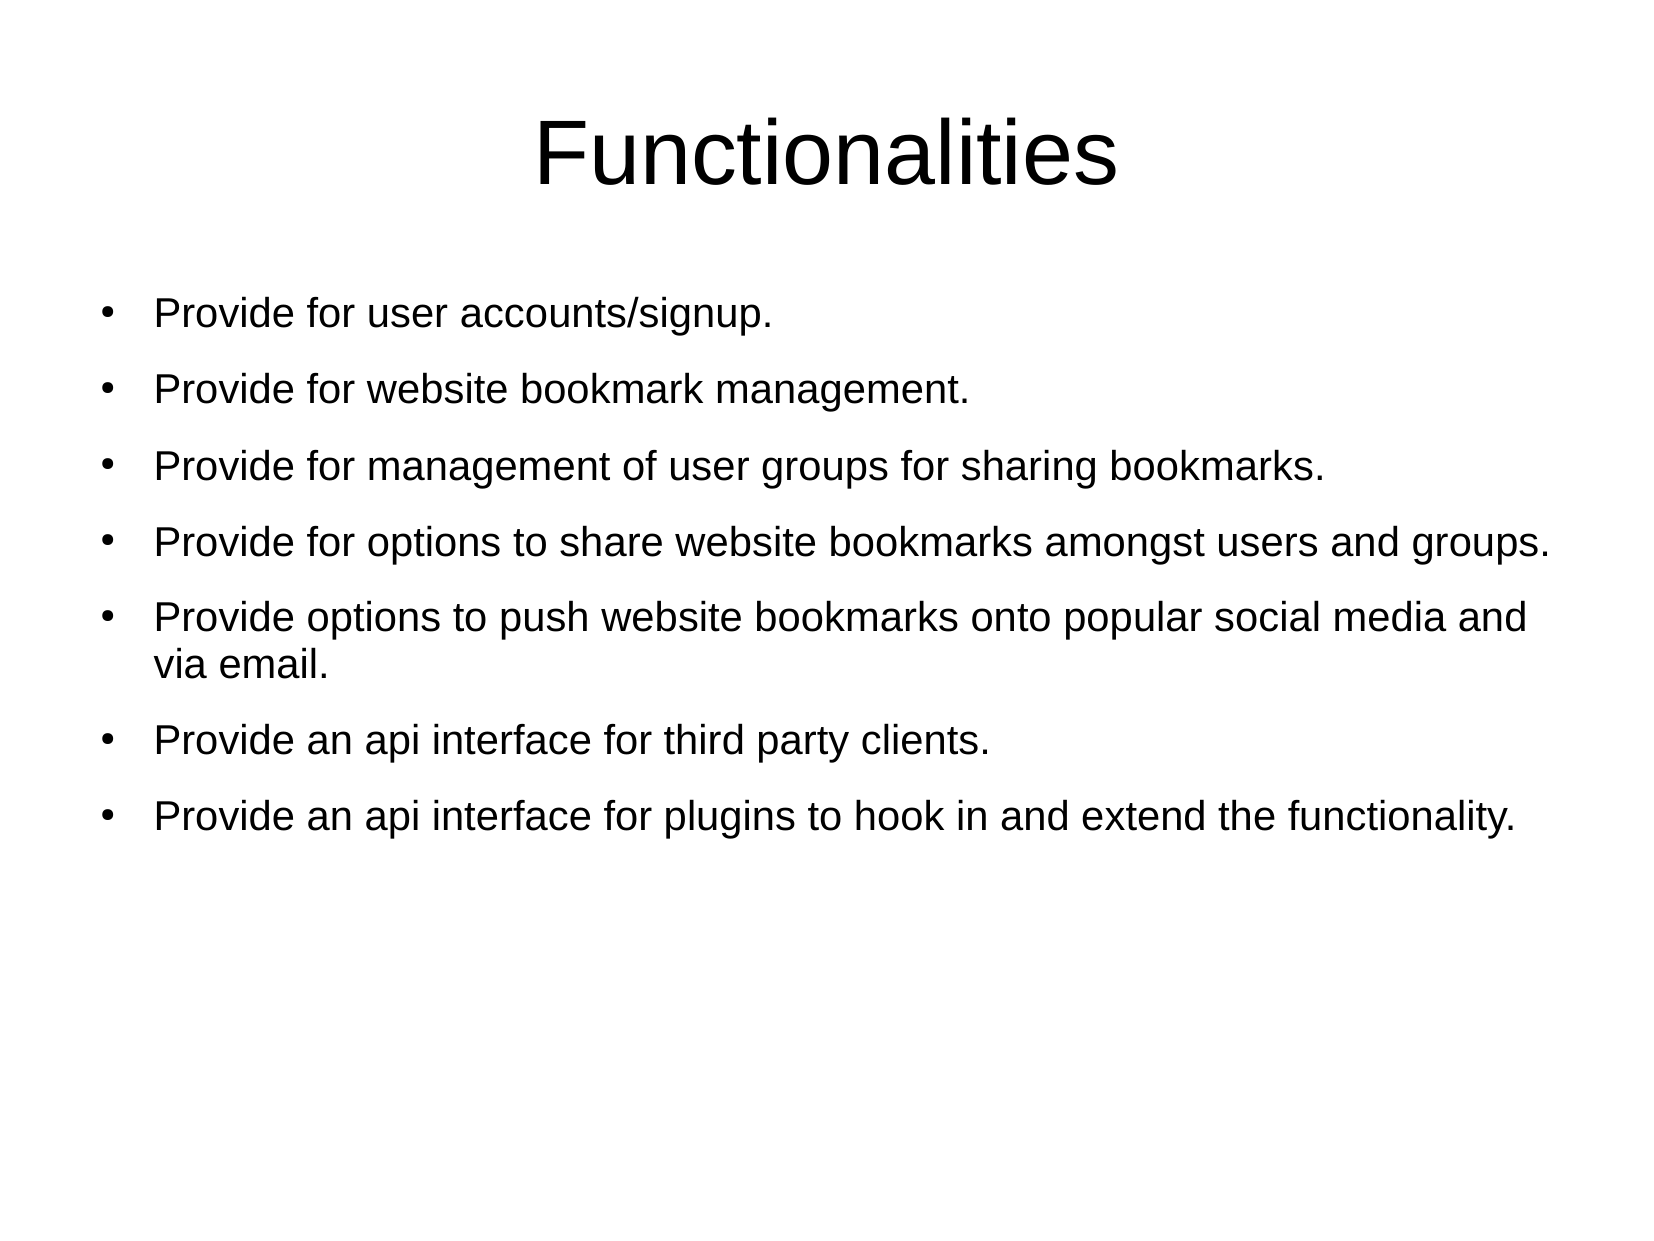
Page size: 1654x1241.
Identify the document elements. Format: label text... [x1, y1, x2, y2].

title Functionalities [82, 49, 1571, 257]
list Provide for user accounts/signup. Provide for website bookmark management. Provide for management of user groups for sharing bookmarks. Provide for options to share website bookmarks amongst users and groups. Provide options to push website bookmarks onto popular social media and via email. Provide an api interface for third party clients. Provide an api interface for plugins to hook in and extend the functionality. [82, 290, 1571, 1010]
